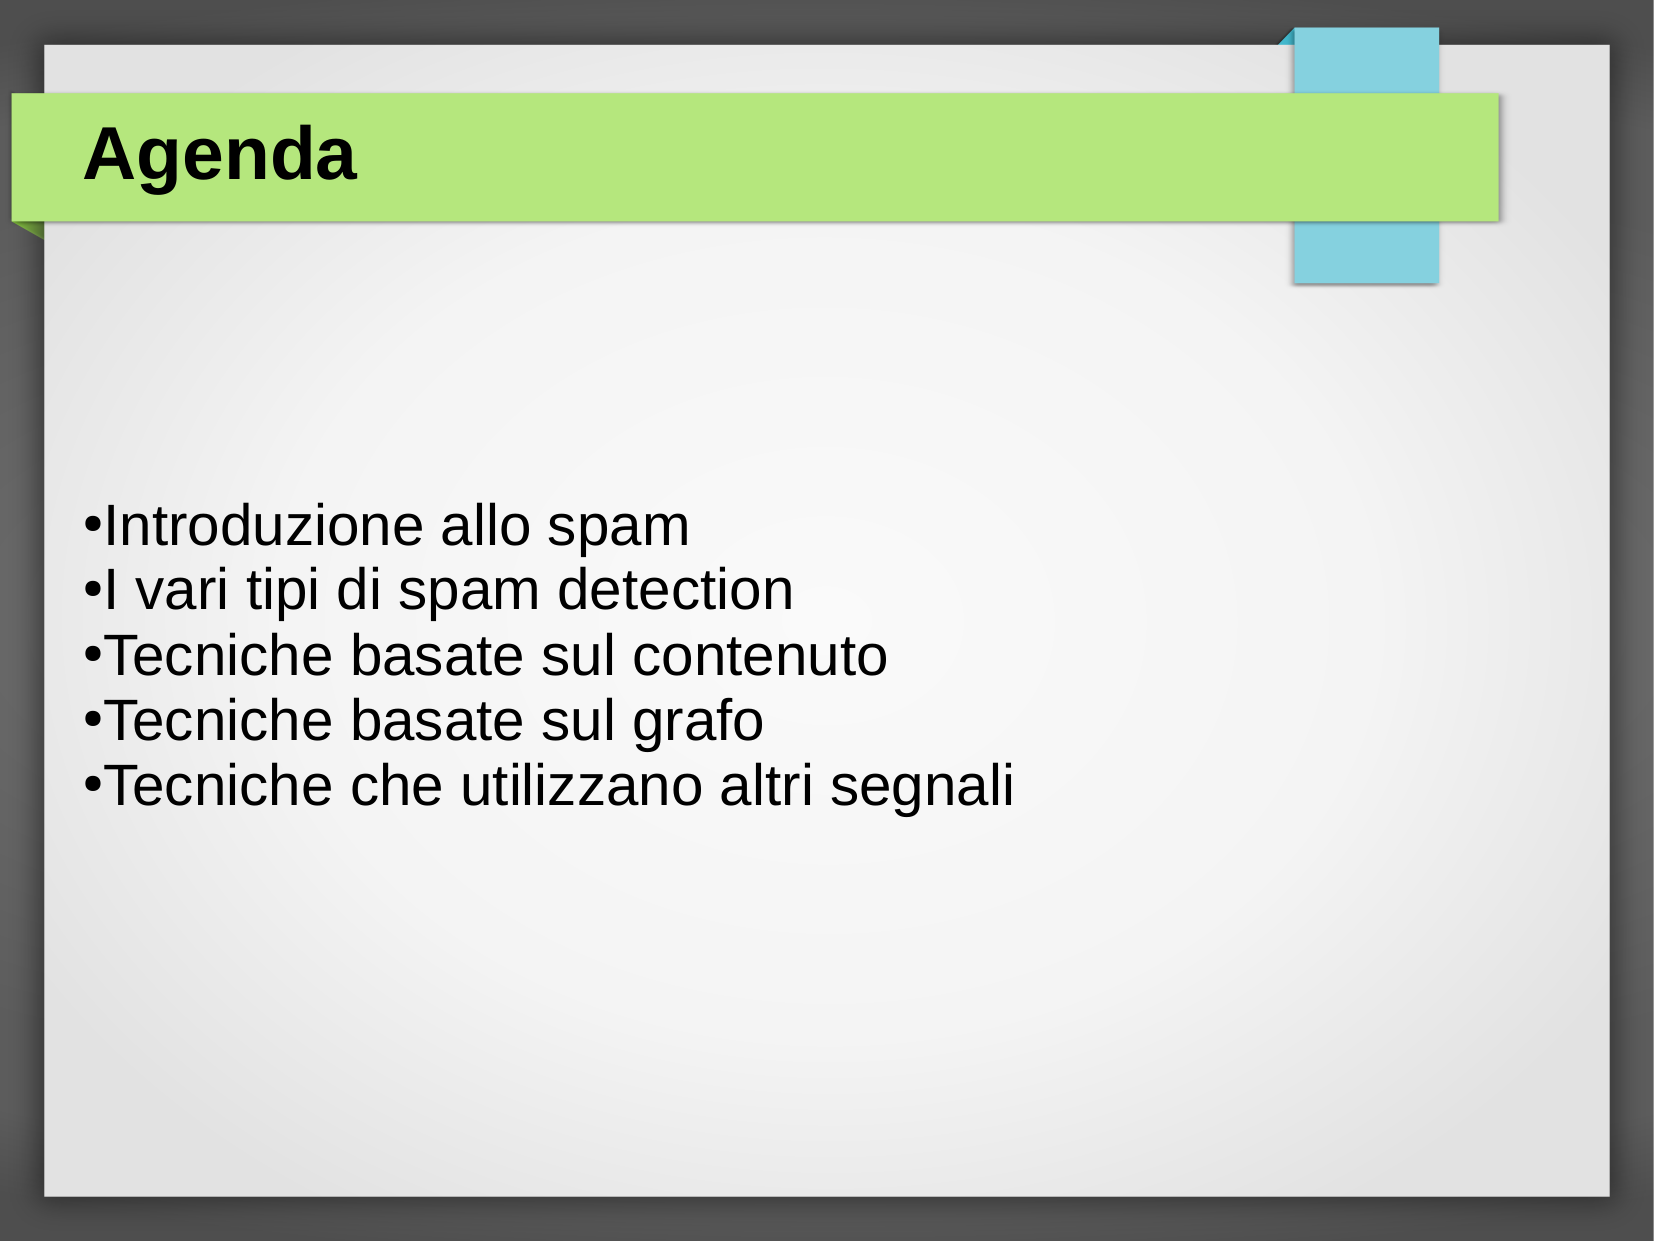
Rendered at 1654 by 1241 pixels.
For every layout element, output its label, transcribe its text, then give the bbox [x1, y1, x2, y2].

picture [0, 0, 1654, 1241]
subtitle Introduzione allo spam I vari tipi di spam detection Tecniche basate sul contenuto Tecniche basate sul grafo Tecniche che utilizzano altri segnali [82, 295, 1571, 1015]
title Agenda [82, 94, 1264, 213]
